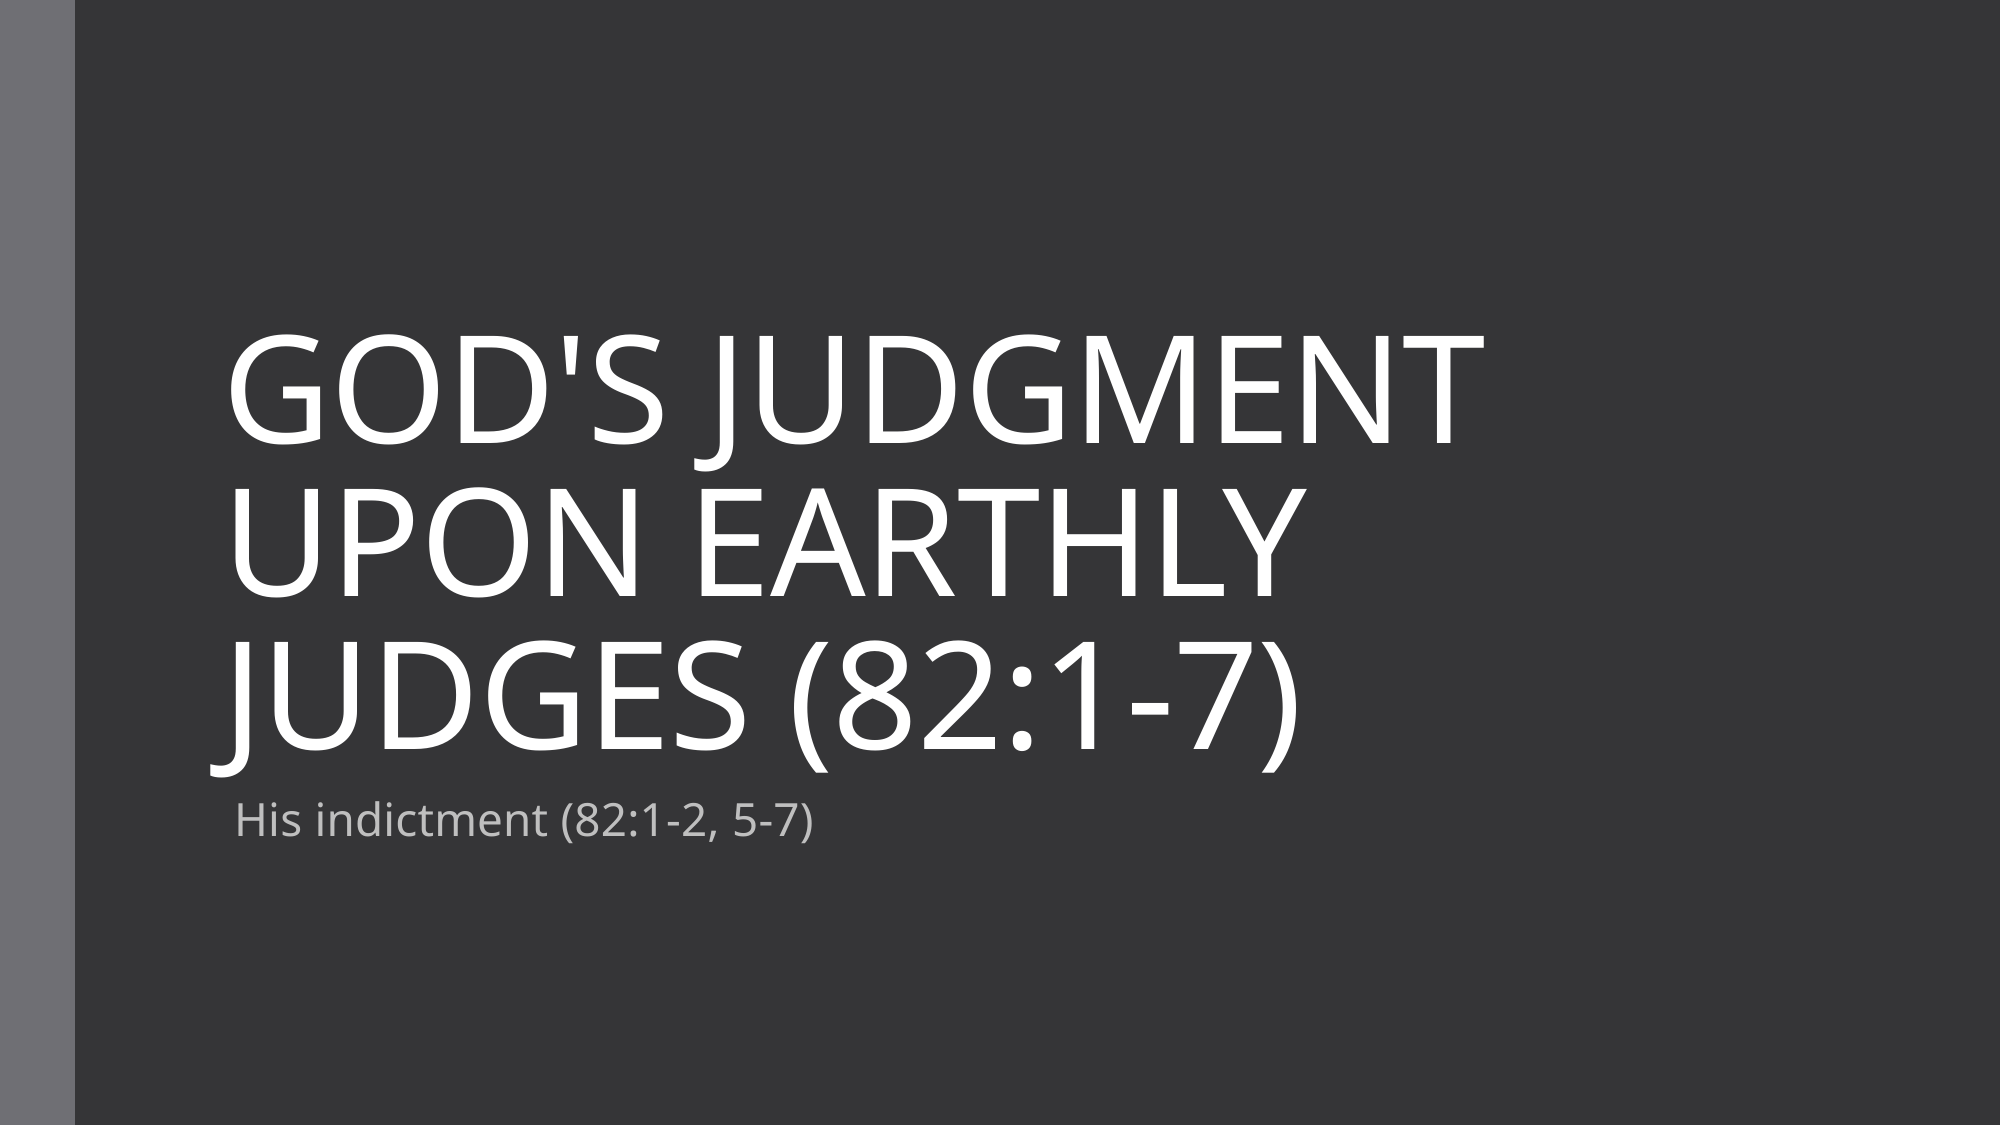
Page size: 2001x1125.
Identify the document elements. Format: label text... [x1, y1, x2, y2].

subtitle His indictment (82:1-2, 5-7) [206, 787, 1752, 1066]
title GOD'S JUDGMENT UPON EARTHLY JUDGES (82:1-7) [206, 124, 1752, 787]
